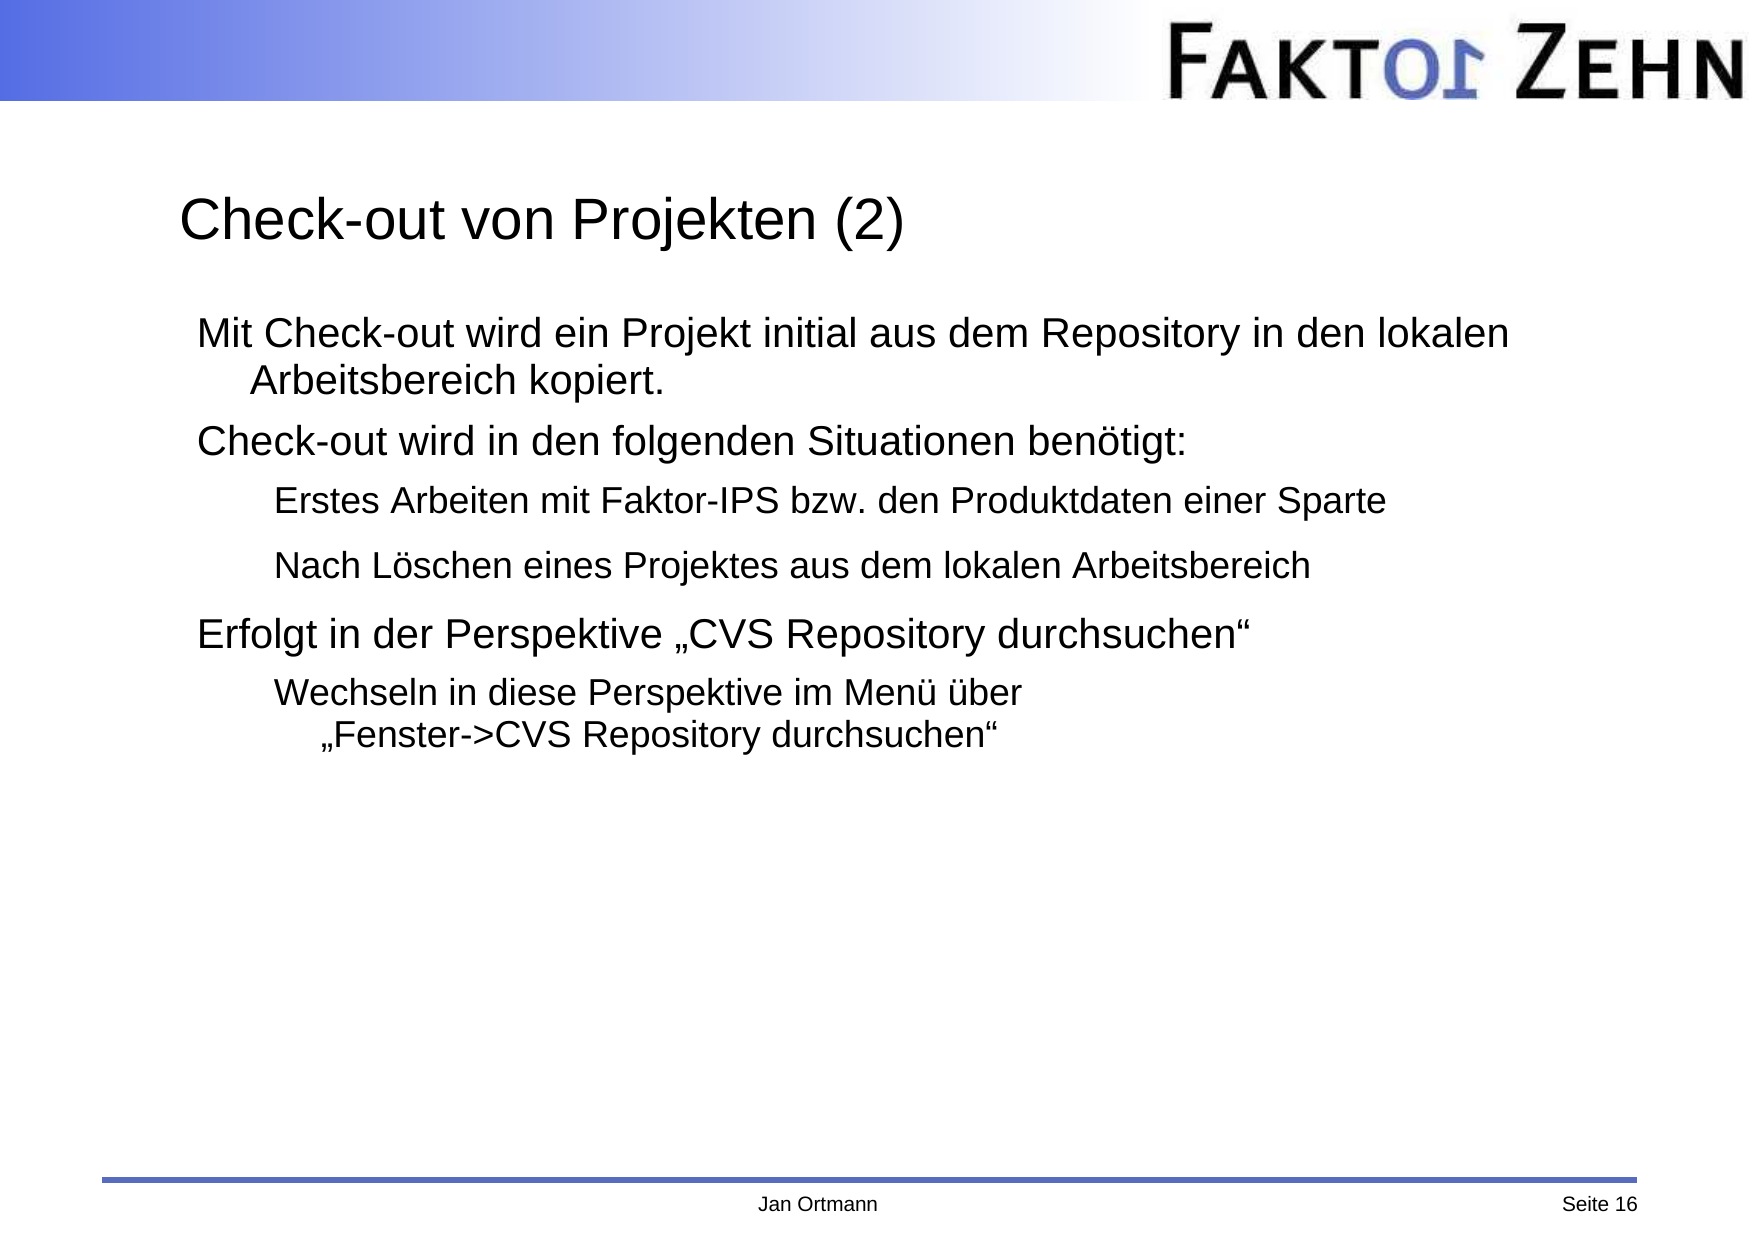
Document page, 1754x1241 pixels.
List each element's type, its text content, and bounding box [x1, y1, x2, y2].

title Check-out von Projekten (2) [179, 142, 1576, 296]
list Mit Check-out wird ein Projekt initial aus dem Repository in den lokalen Arbeitsbereich kopiert. Check-out wird in den folgenden Situationen benötigt: Erstes Arbeiten mit Faktor-IPS bzw. den Produktdaten einer Sparte Nach Löschen eines Projektes aus dem lokalen Arbeitsbereich Erfolgt in der Perspektive „CVS Repository durchsuchen“ Wechseln in diese Perspektive im Menü über „Fenster->CVS Repository durchsuchen“ [179, 310, 1576, 1078]
picture [1162, 7, 1752, 100]
